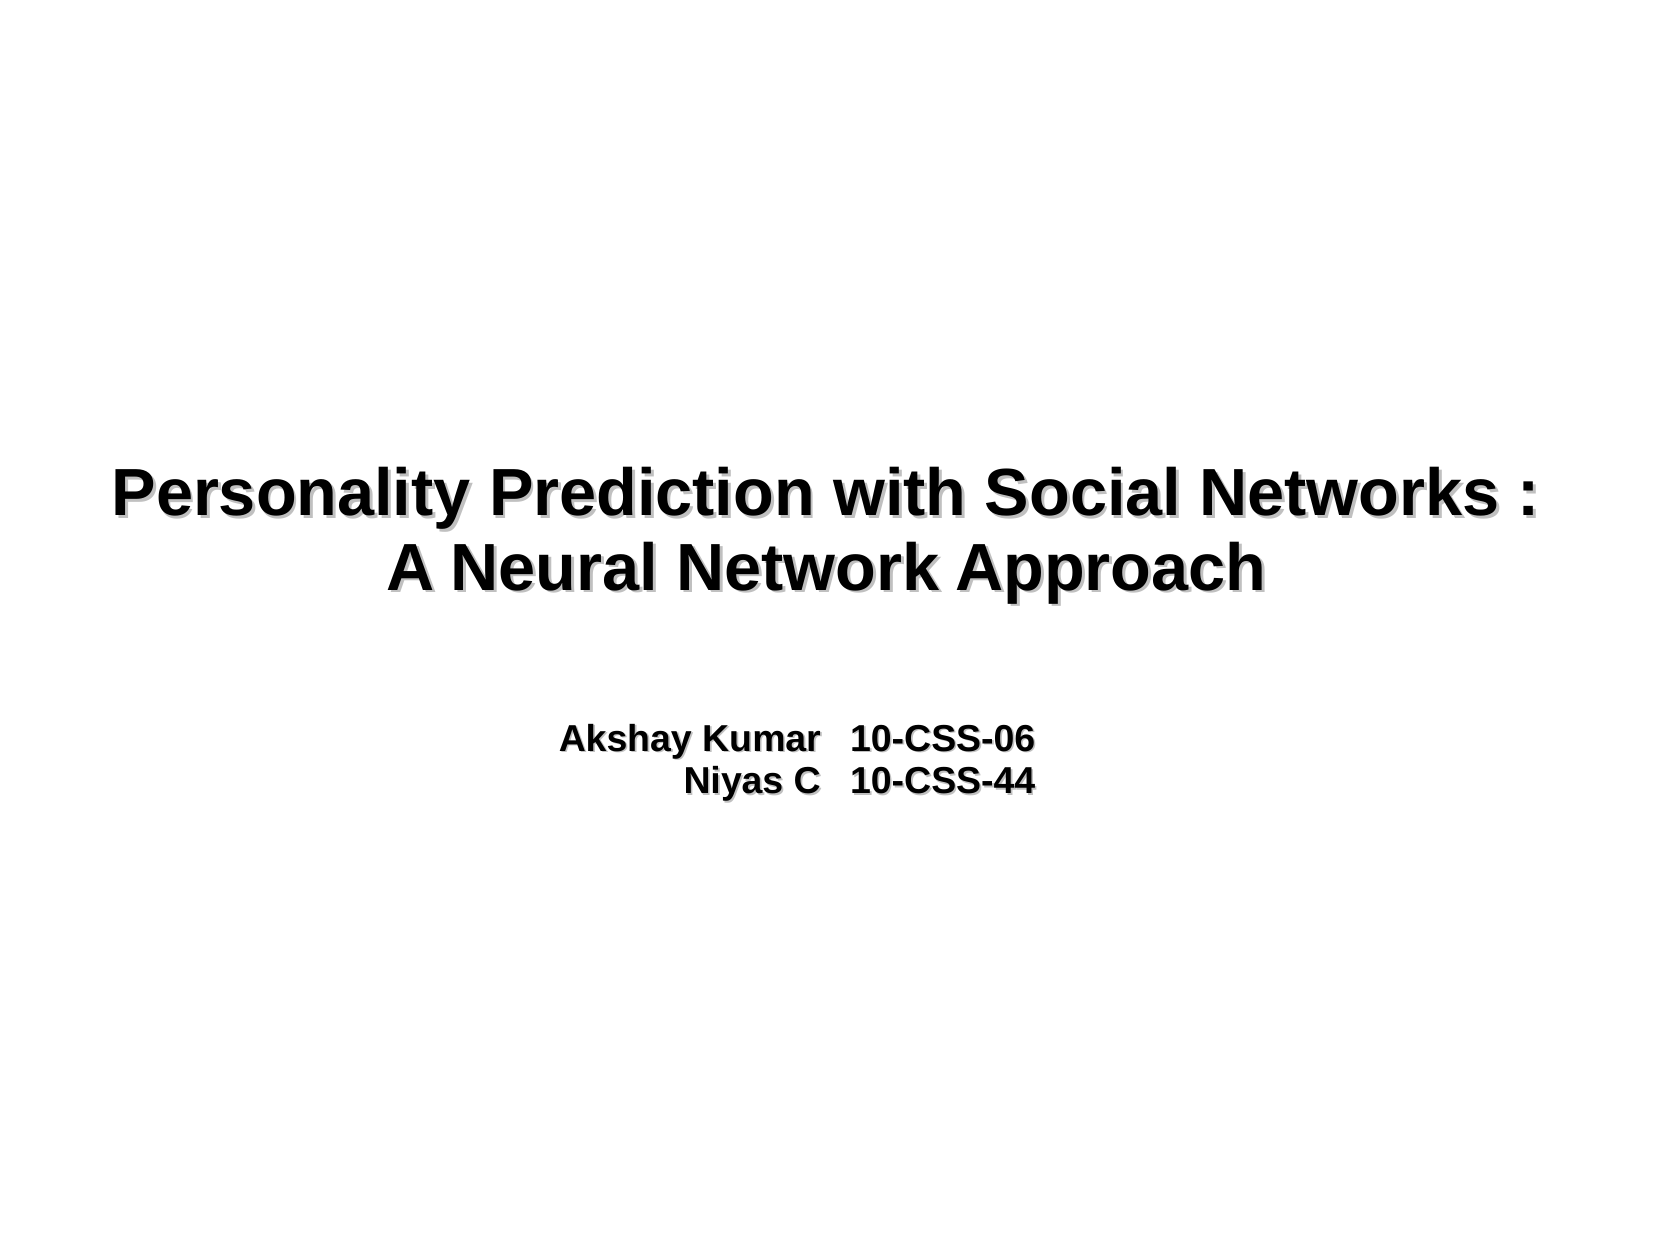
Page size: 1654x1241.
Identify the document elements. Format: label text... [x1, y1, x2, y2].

table_header Akshay Kumar Niyas C [419, 710, 835, 809]
subtitle Personality Prediction with Social Networks : A Neural Network Approach [82, 49, 1571, 1010]
table_header 10-CSS-06 10-CSS-44 [835, 710, 1252, 809]
